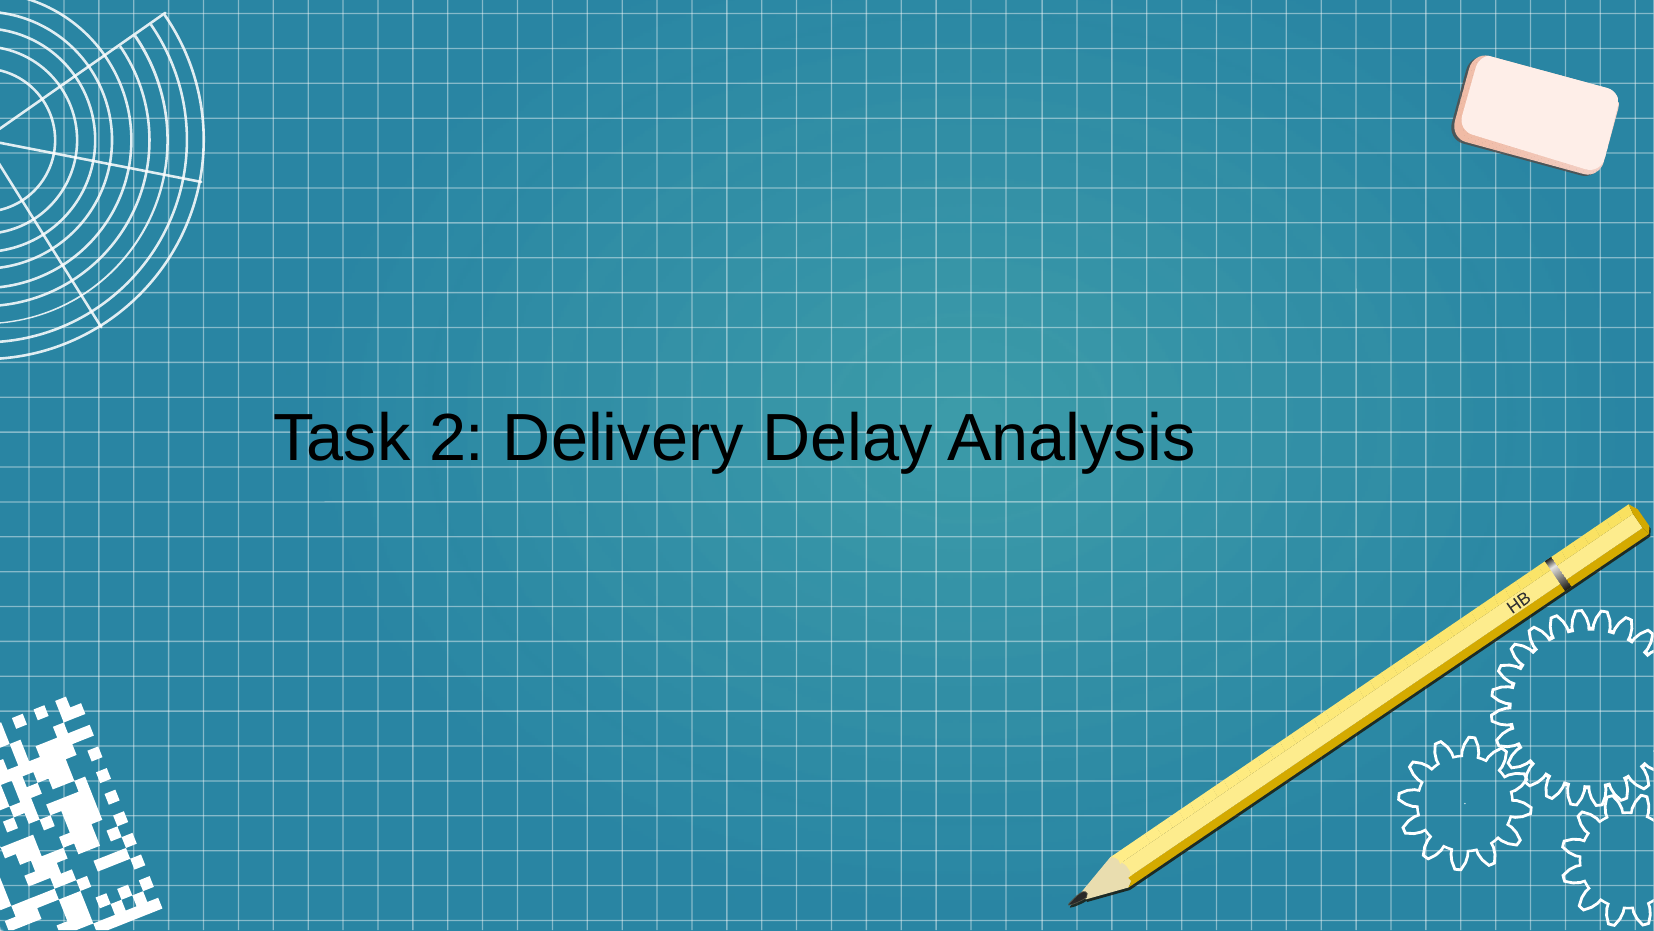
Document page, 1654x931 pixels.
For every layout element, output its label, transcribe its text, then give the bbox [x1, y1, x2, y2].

subtitle Task 2: Delivery Delay Analysis [0, 0, 1489, 931]
